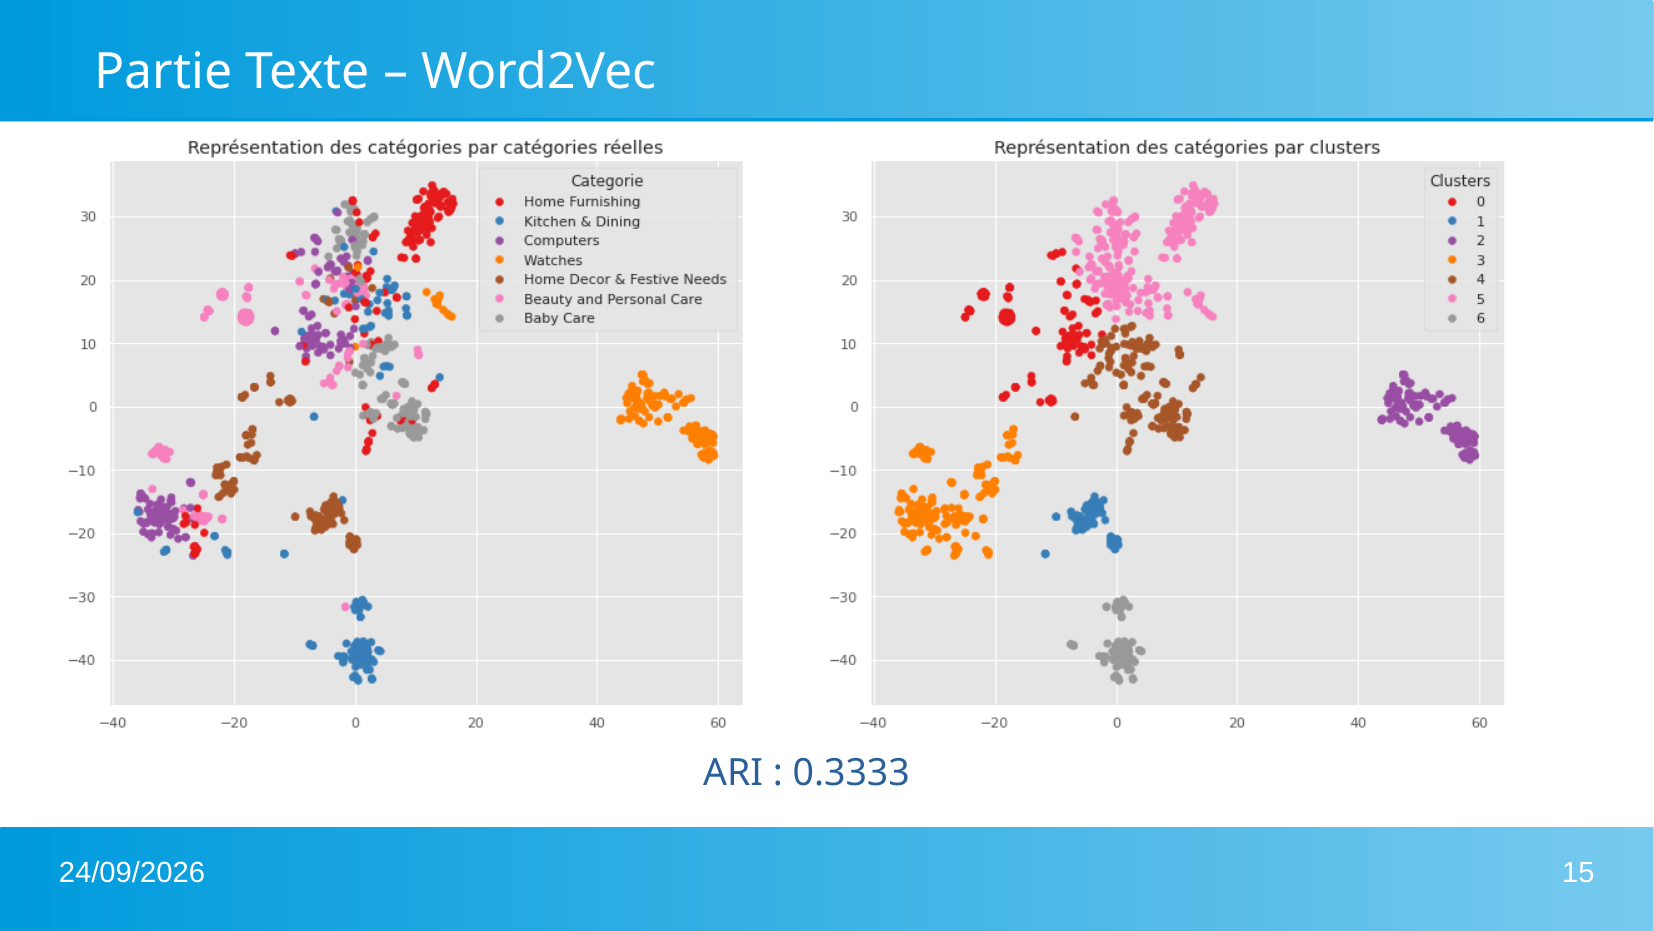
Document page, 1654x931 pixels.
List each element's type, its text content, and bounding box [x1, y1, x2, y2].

title Partie Texte – Word2Vec [59, 29, 1595, 108]
text_box ARI : 0.3333 [688, 738, 1034, 803]
picture [59, 130, 1513, 739]
